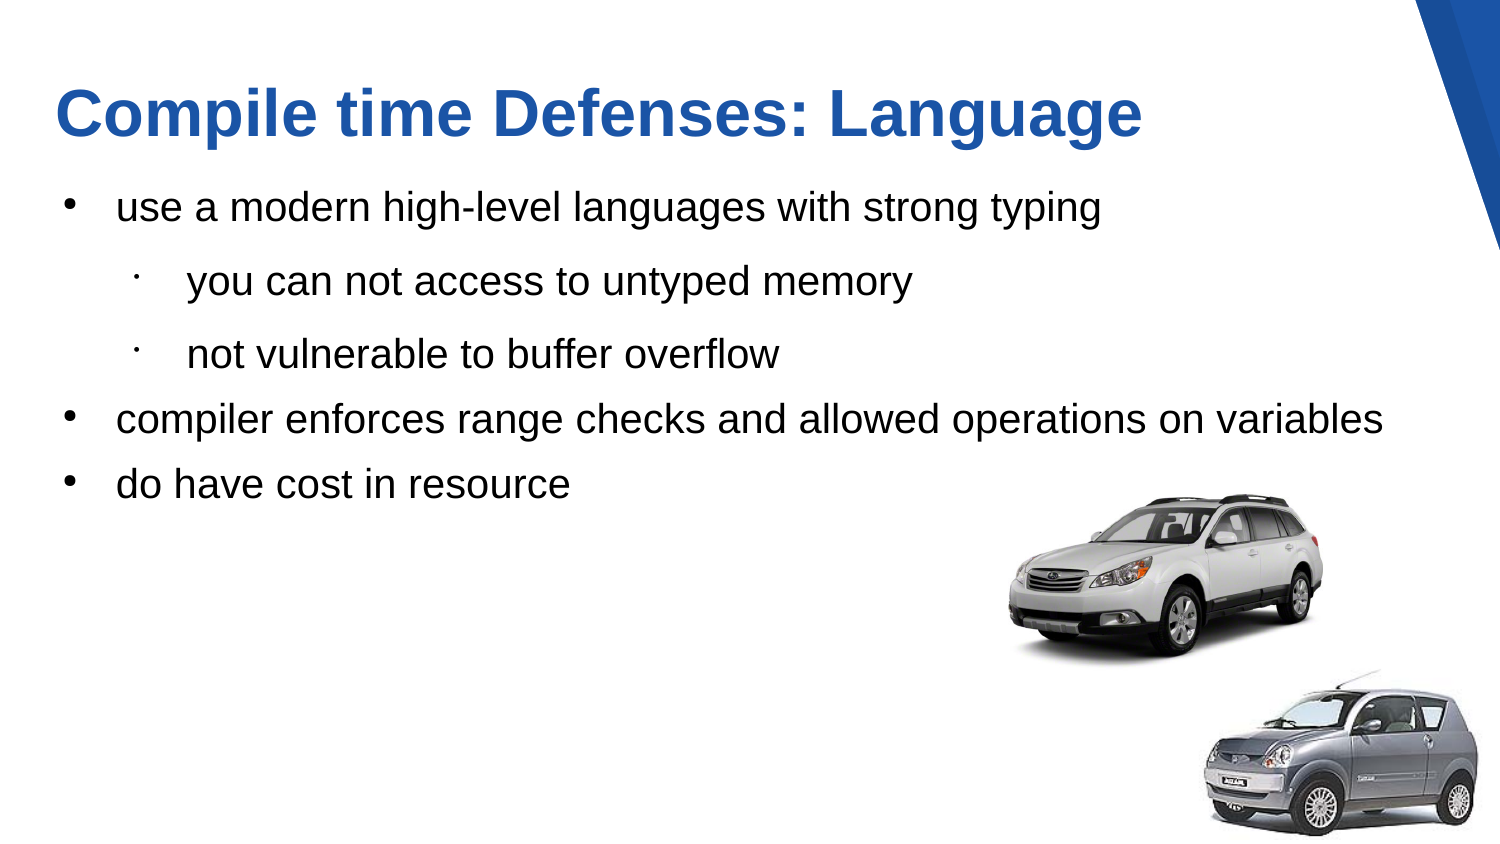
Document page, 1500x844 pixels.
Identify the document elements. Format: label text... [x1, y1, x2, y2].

title Compile time Defenses: Language [40, 97, 1306, 166]
list use a modern high-level languages with strong typing you can not access to untyped memory not vulnerable to buffer overflow compiler enforces range checks and allowed operations on variables do have cost in resource [30, 165, 1486, 710]
picture [995, 454, 1486, 841]
